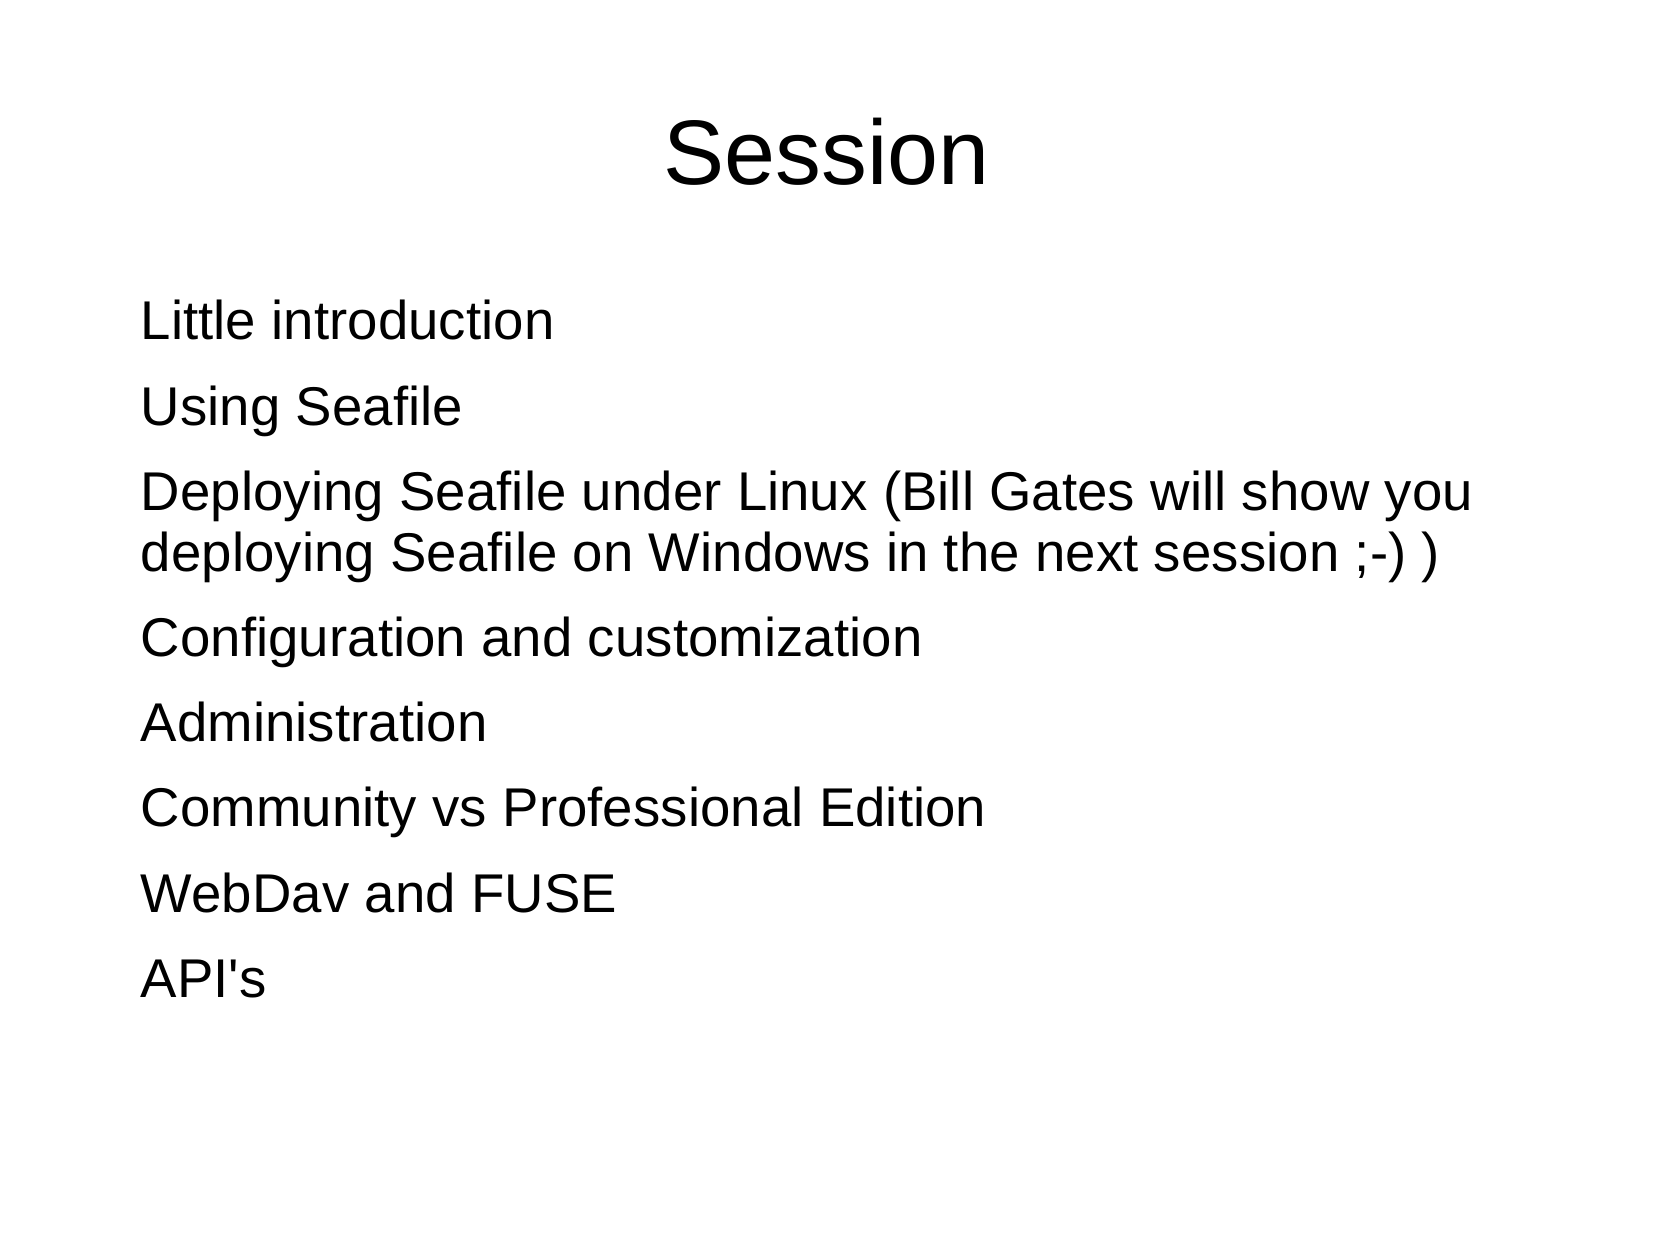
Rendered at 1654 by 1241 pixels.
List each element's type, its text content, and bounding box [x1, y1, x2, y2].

title Session [82, 49, 1571, 257]
list Little introduction Using Seafile Deploying Seafile under Linux (Bill Gates will show you deploying Seafile on Windows in the next session ;-) ) Configuration and customization Administration Community vs Professional Edition WebDav and FUSE API's [82, 290, 1571, 1010]
